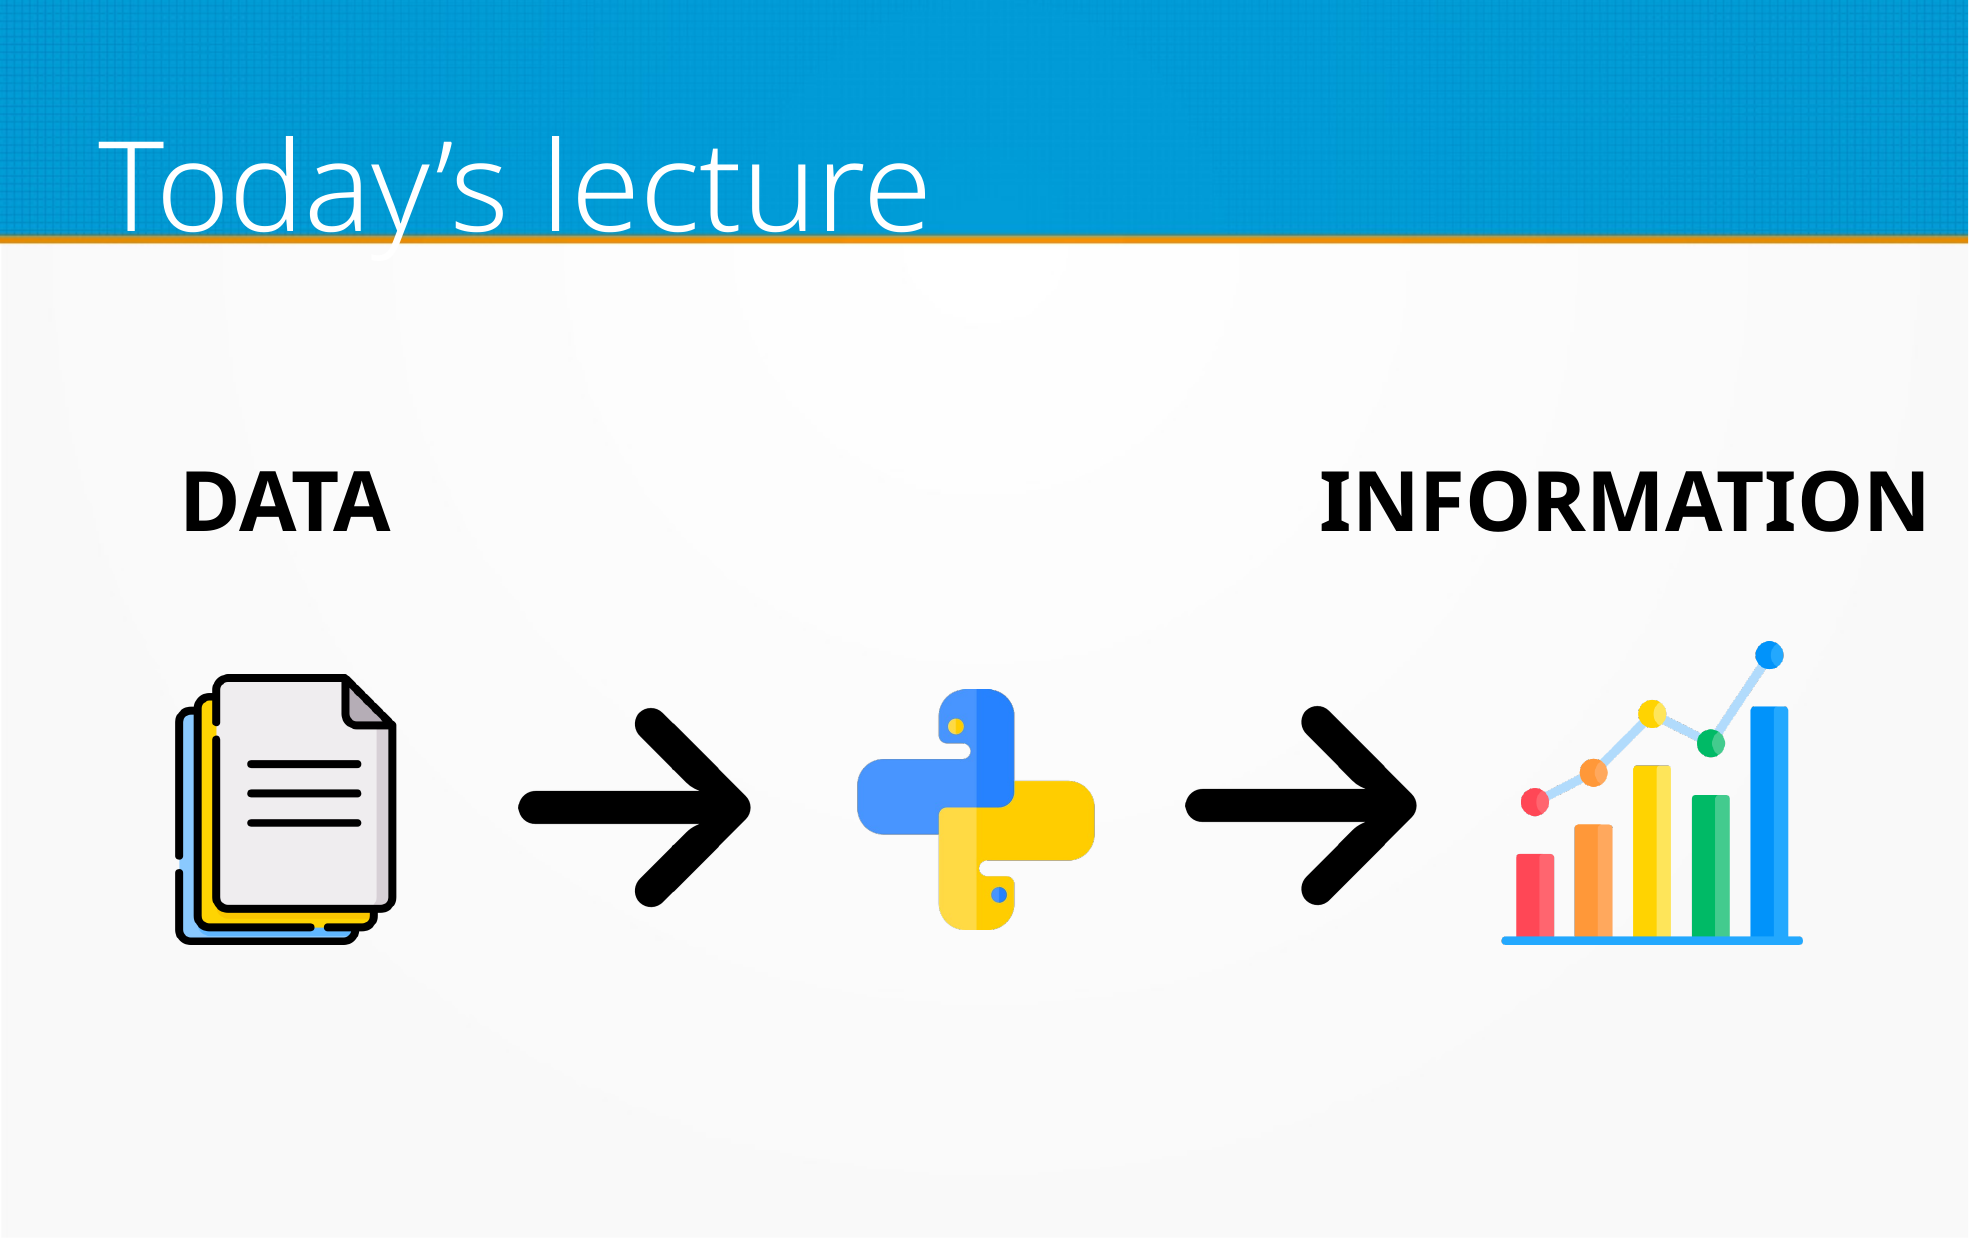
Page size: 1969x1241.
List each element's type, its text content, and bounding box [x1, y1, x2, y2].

text_box INFORMATION [1305, 435, 1968, 556]
picture [0, 233, 1969, 1241]
text_box DATA [165, 435, 481, 631]
title Today’s lecture [98, 49, 1870, 257]
